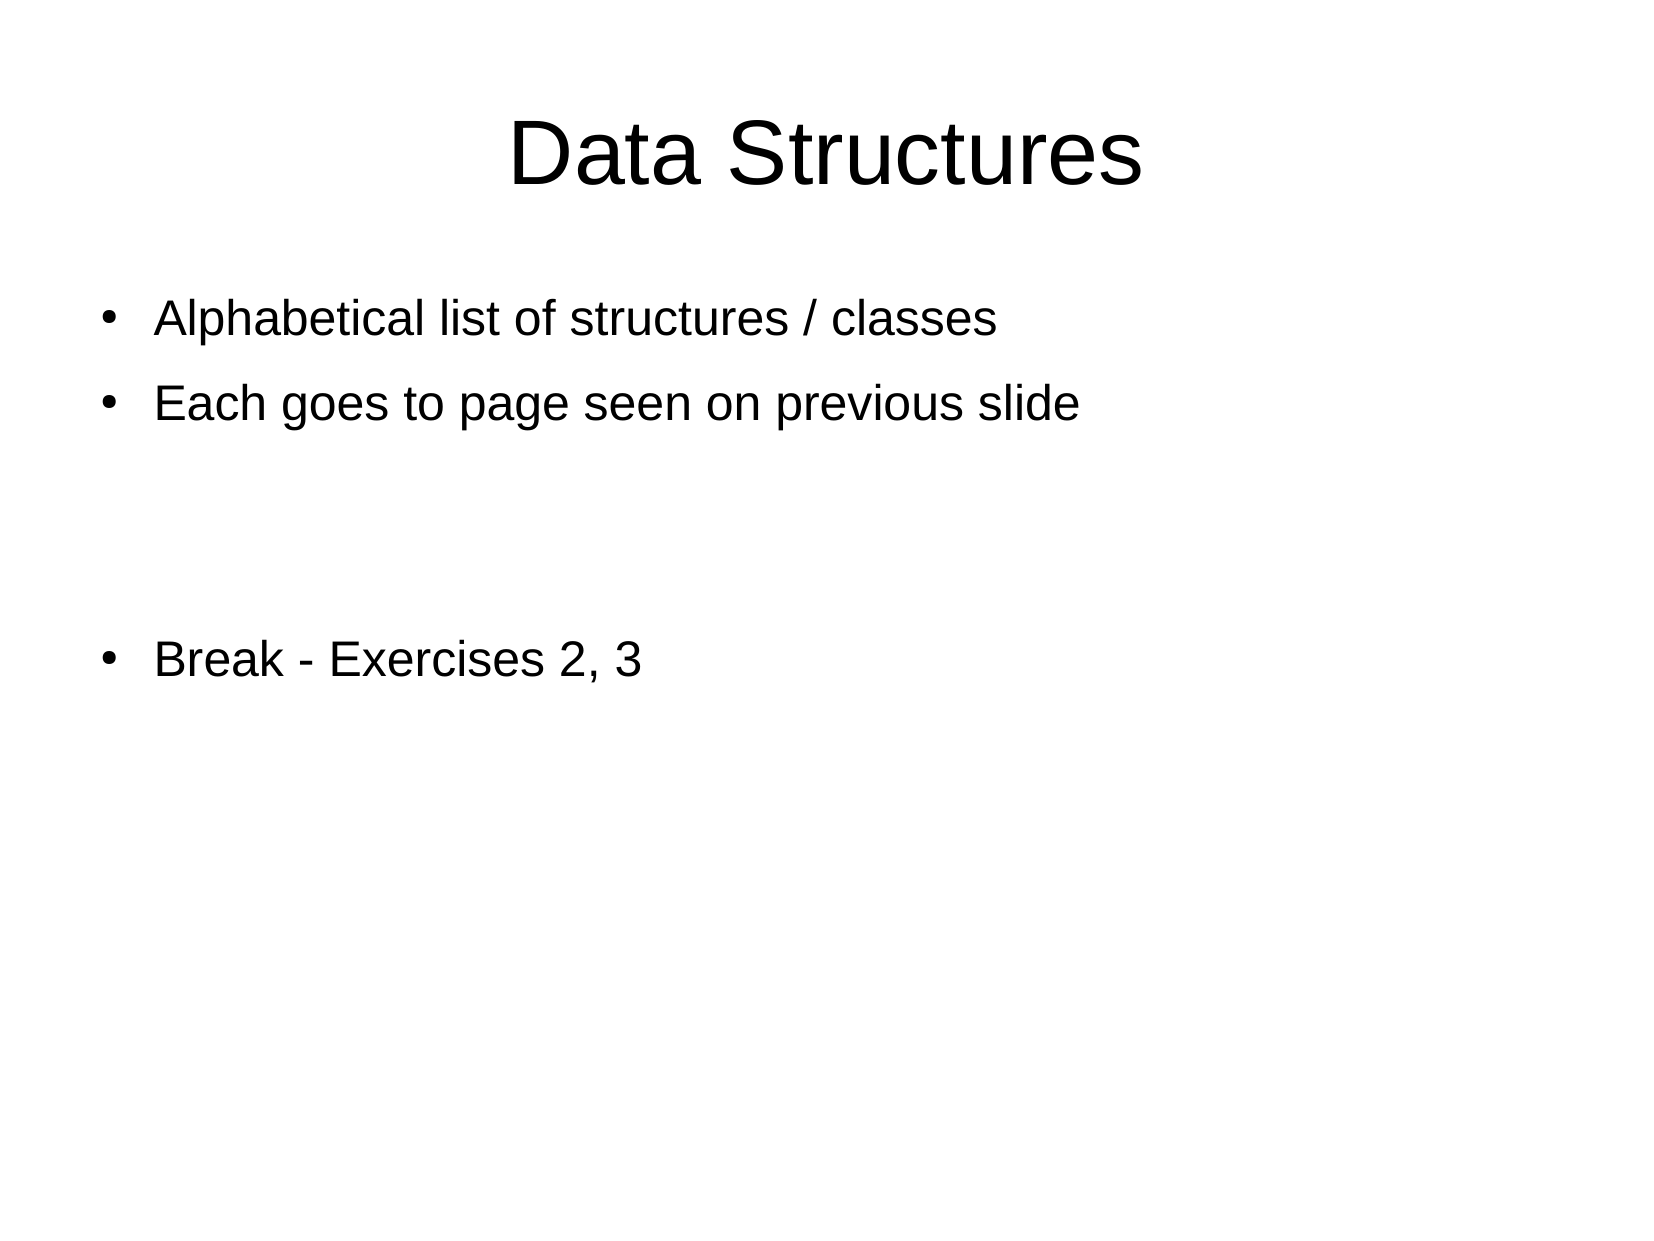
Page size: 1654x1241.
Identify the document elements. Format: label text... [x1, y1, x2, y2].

title Data Structures [82, 49, 1571, 257]
list Alphabetical list of structures / classes Each goes to page seen on previous slide Break - Exercises 2, 3 [82, 290, 1571, 1010]
